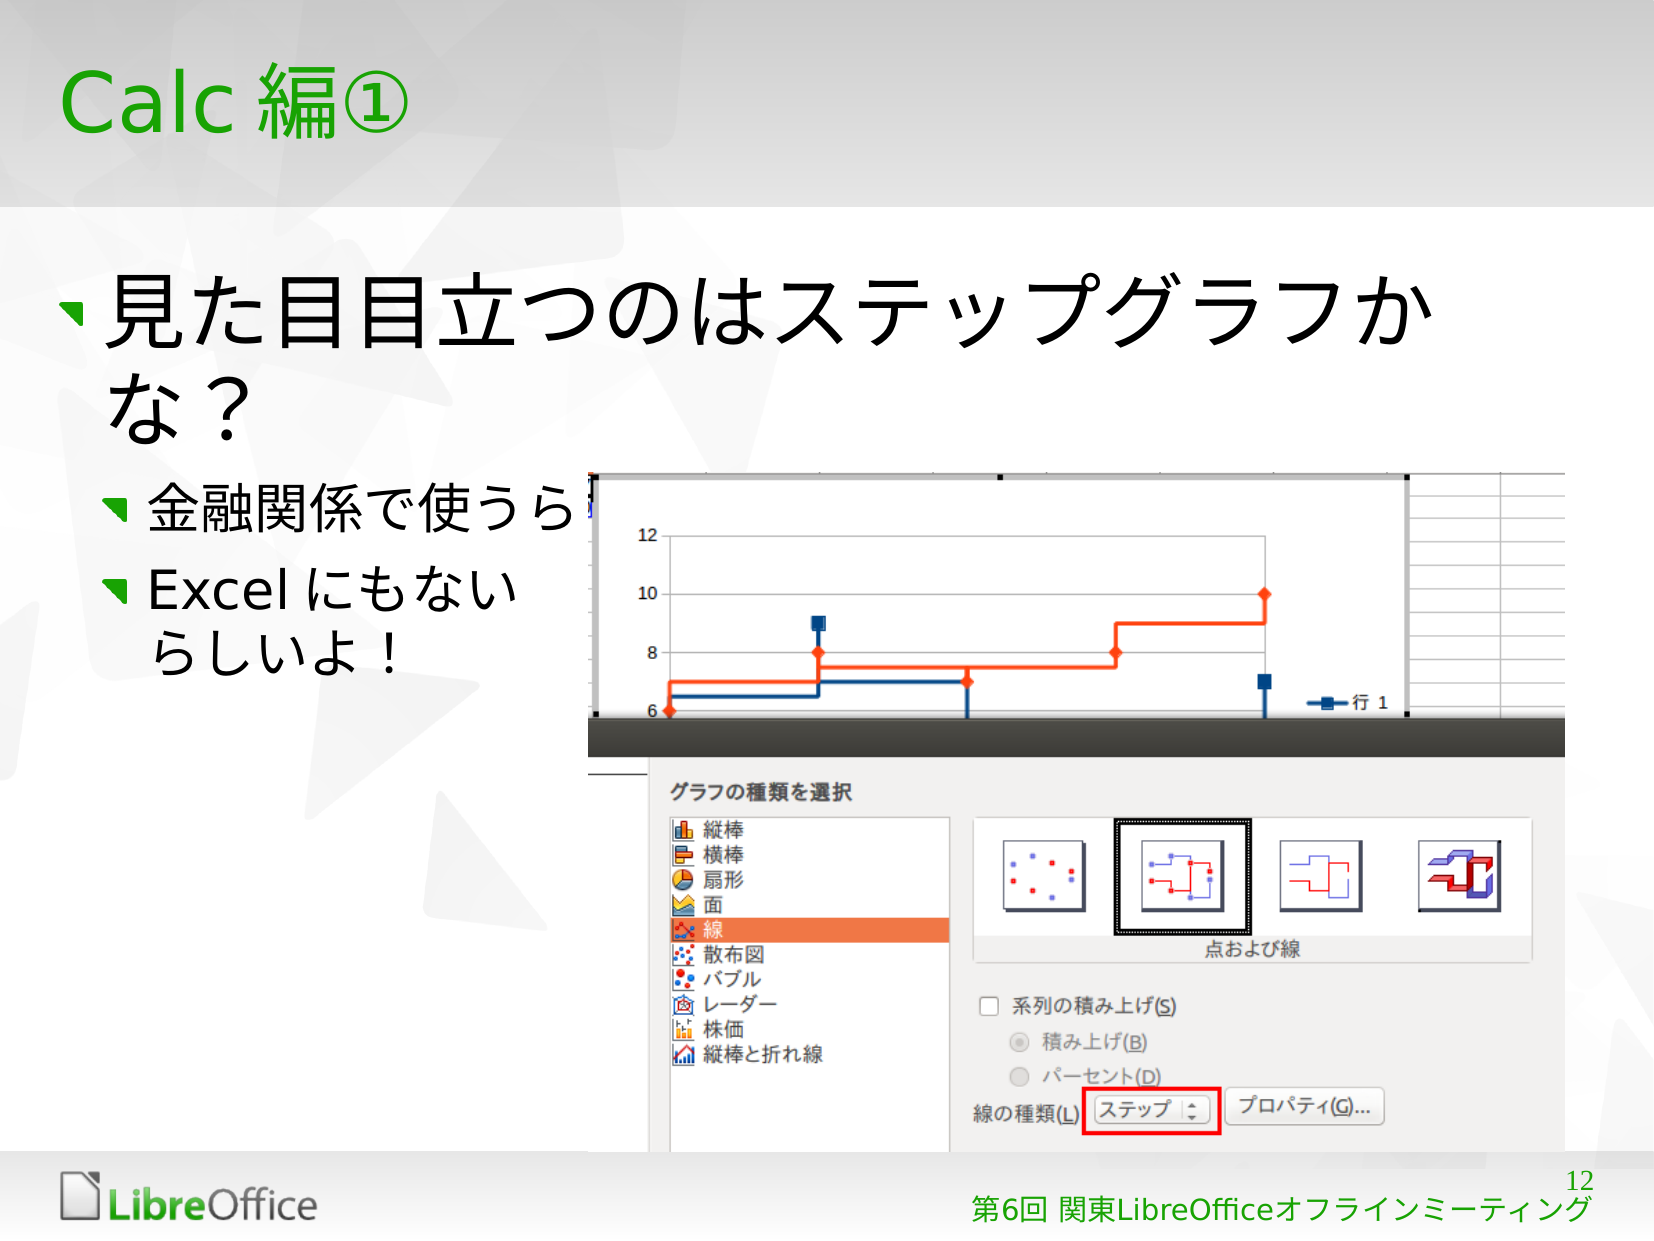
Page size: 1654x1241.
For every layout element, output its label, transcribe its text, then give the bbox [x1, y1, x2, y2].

picture [588, 472, 1654, 1169]
picture [0, 0, 783, 931]
picture [41, 1152, 337, 1240]
title Calc編① [59, 29, 1595, 178]
list 見た目目立つのはステップグラフかな？ 金融関係で使うらしい Excelにもない らしいよ！ [59, 265, 1595, 985]
